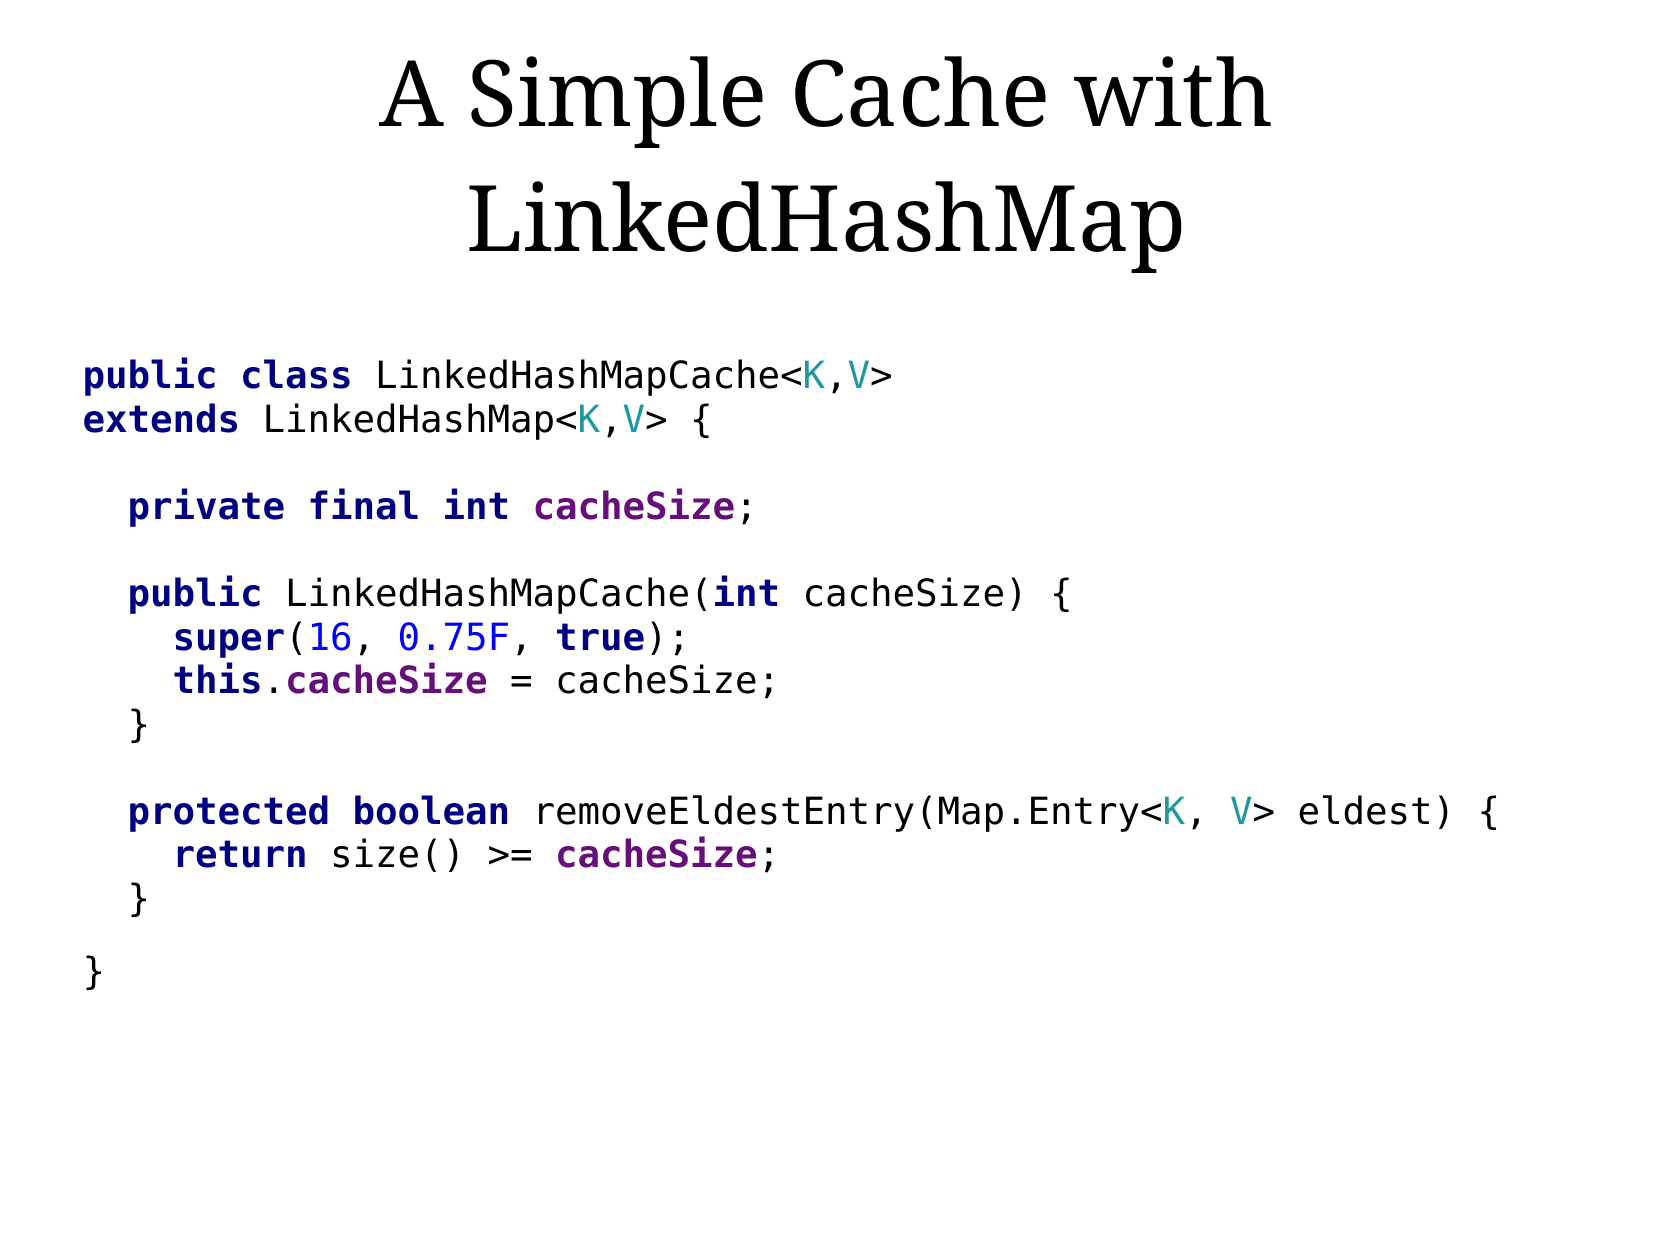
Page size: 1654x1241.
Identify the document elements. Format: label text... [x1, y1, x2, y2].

title A Simple Cache with LinkedHashMap [82, 26, 1571, 280]
list public class LinkedHashMapCache<K,V> extends LinkedHashMap<K,V> { private final int cacheSize; public LinkedHashMapCache(int cacheSize) { super(16, 0.75F, true); this.cacheSize = cacheSize; } protected boolean removeEldestEntry(Map.Entry<K, V> eldest) { return size() >= cacheSize; } } [82, 354, 1571, 1040]
